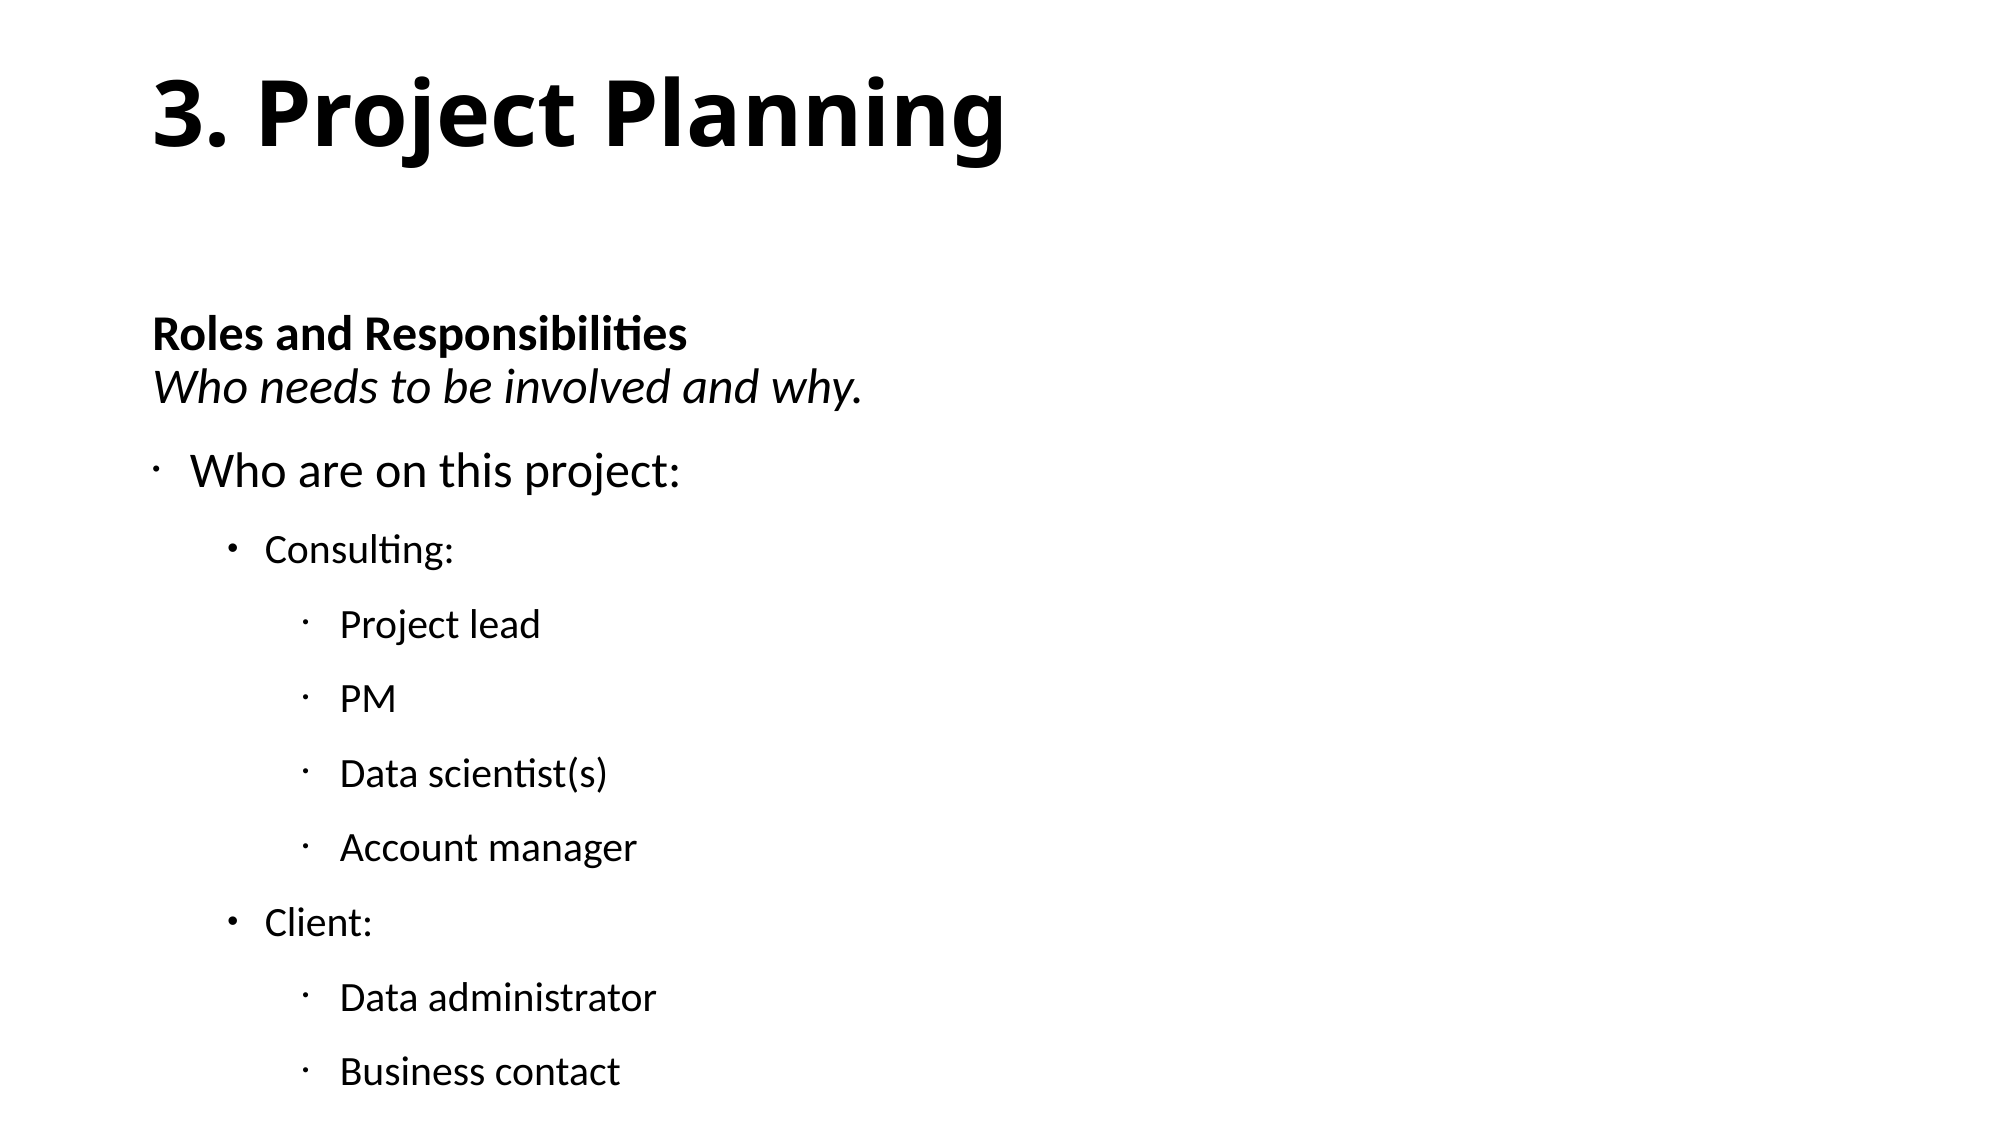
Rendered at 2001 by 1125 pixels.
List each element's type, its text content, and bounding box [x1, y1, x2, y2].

list Roles and Responsibilities Who needs to be involved and why. Who are on this project: Consulting: Project lead PM Data scientist(s) Account manager Client: Data administrator Business contact [137, 299, 1863, 1014]
title 3. Project Planning [137, 59, 1863, 278]
